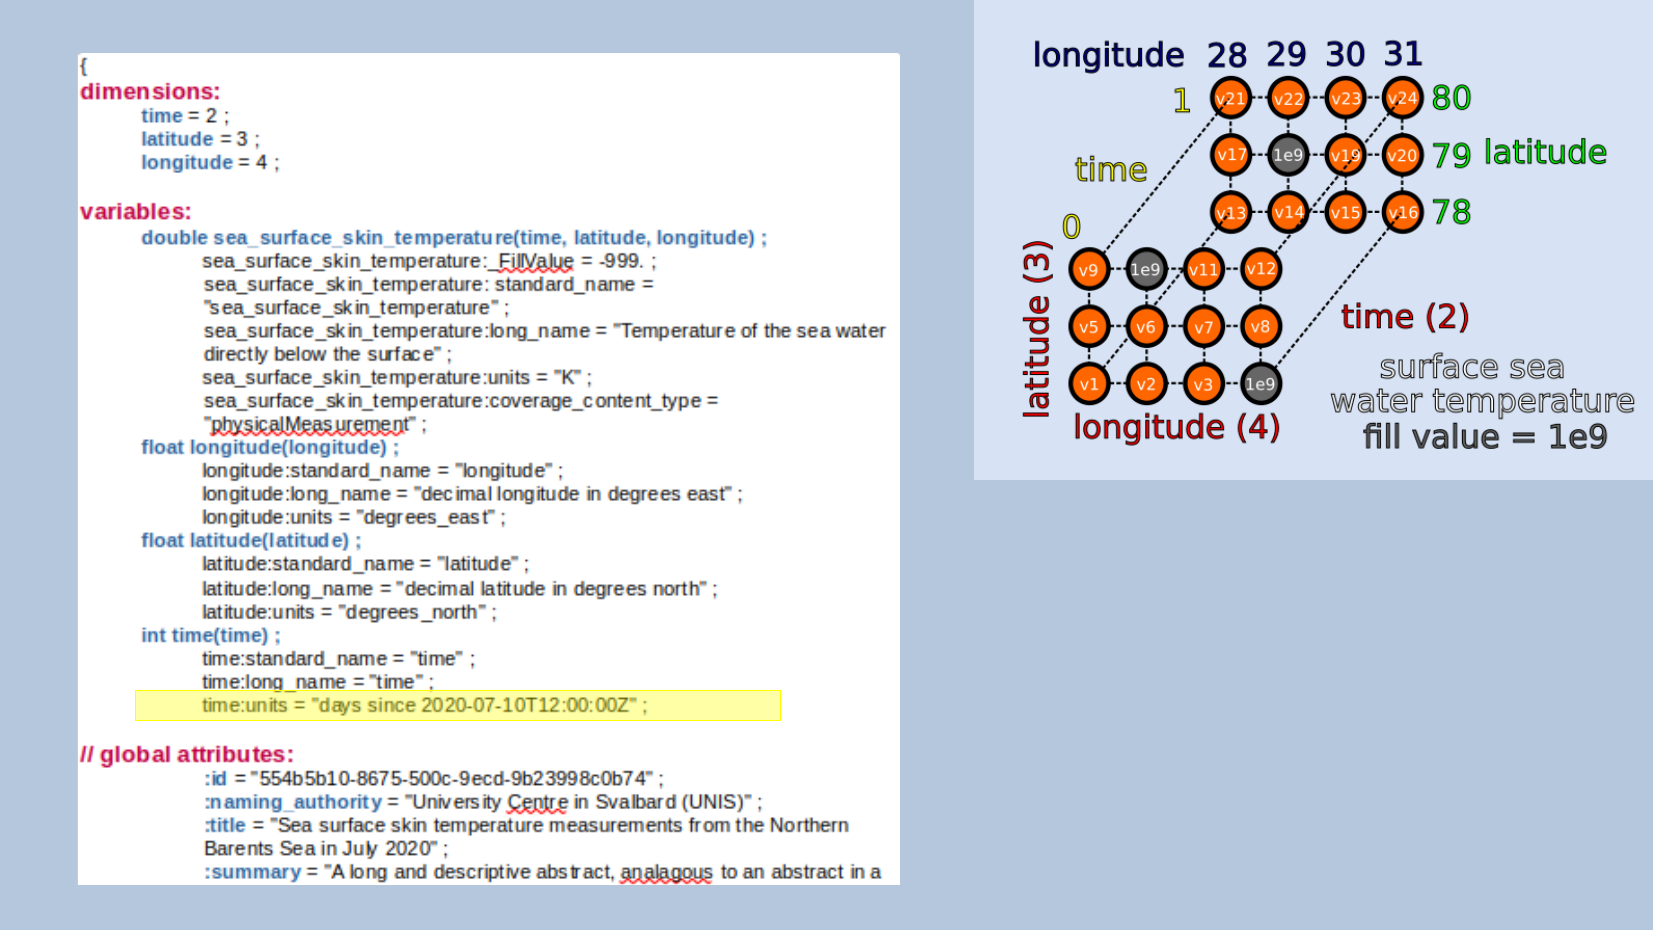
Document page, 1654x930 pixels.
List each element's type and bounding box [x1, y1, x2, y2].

picture [77, 53, 901, 885]
text_box [135, 690, 781, 721]
picture [974, 0, 1653, 480]
